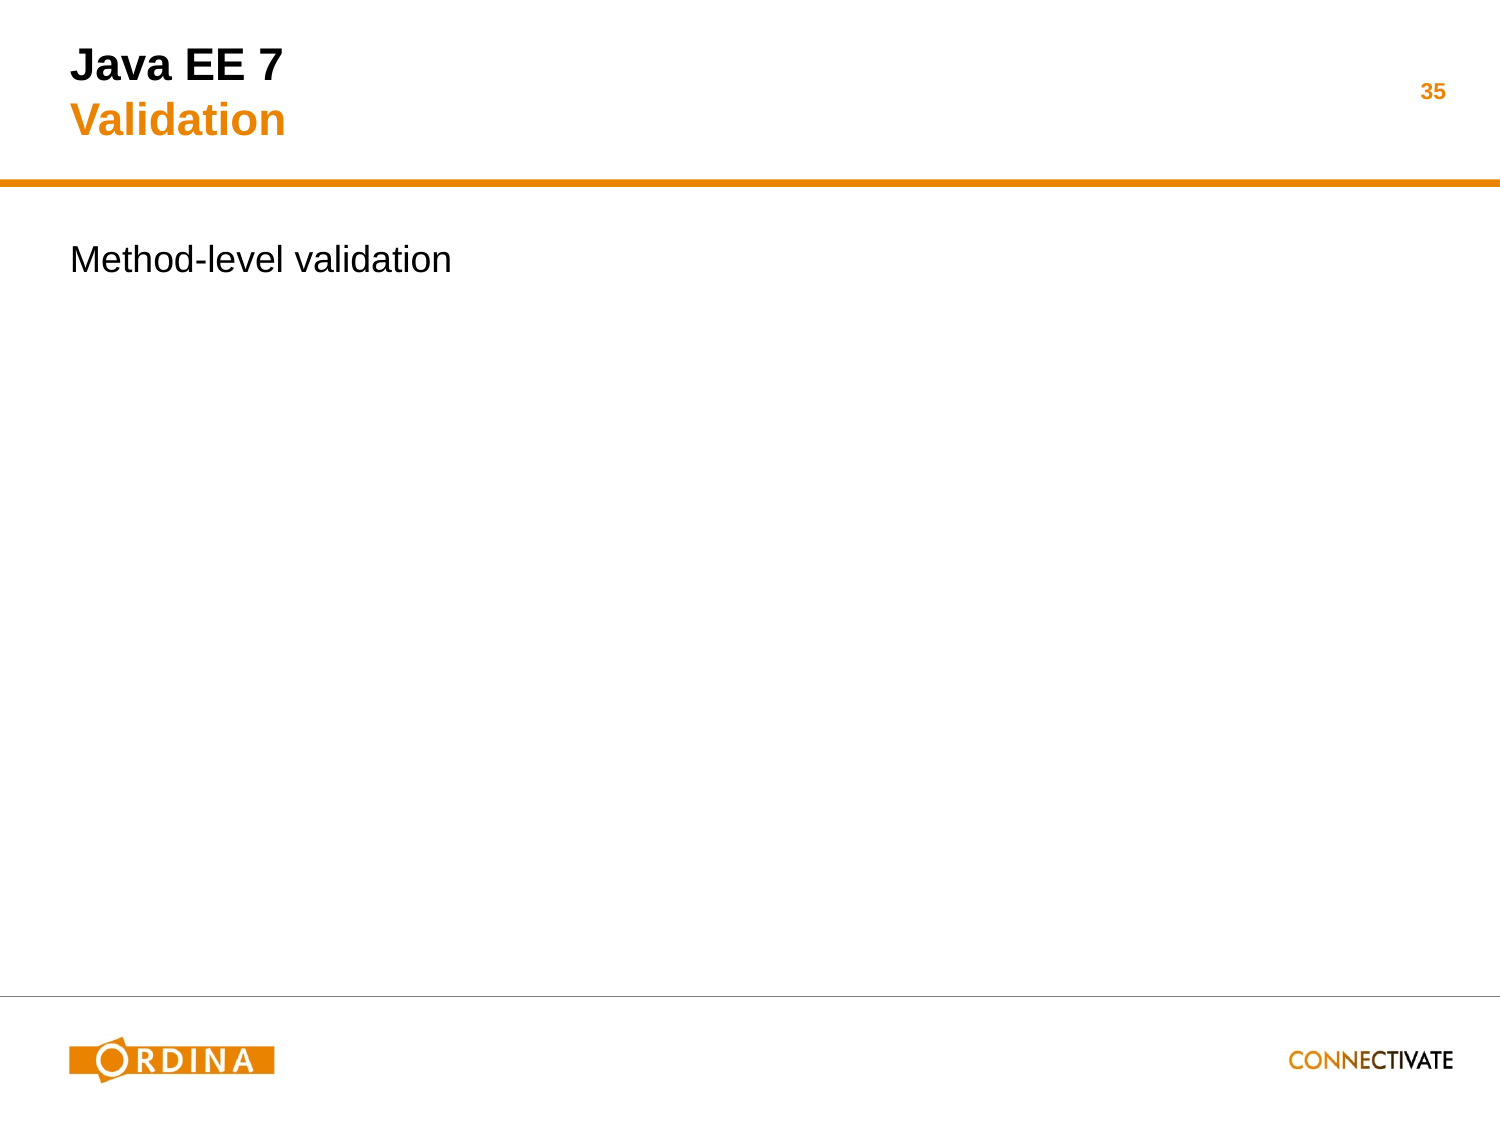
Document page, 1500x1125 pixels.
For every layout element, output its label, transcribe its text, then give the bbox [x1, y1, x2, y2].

title Java EE 7 Validation [54, 0, 1397, 180]
picture [64, 1032, 279, 1087]
picture [1287, 1048, 1455, 1071]
list Method-level validation [54, 227, 1462, 979]
slide_number <number> [1397, 69, 1462, 121]
